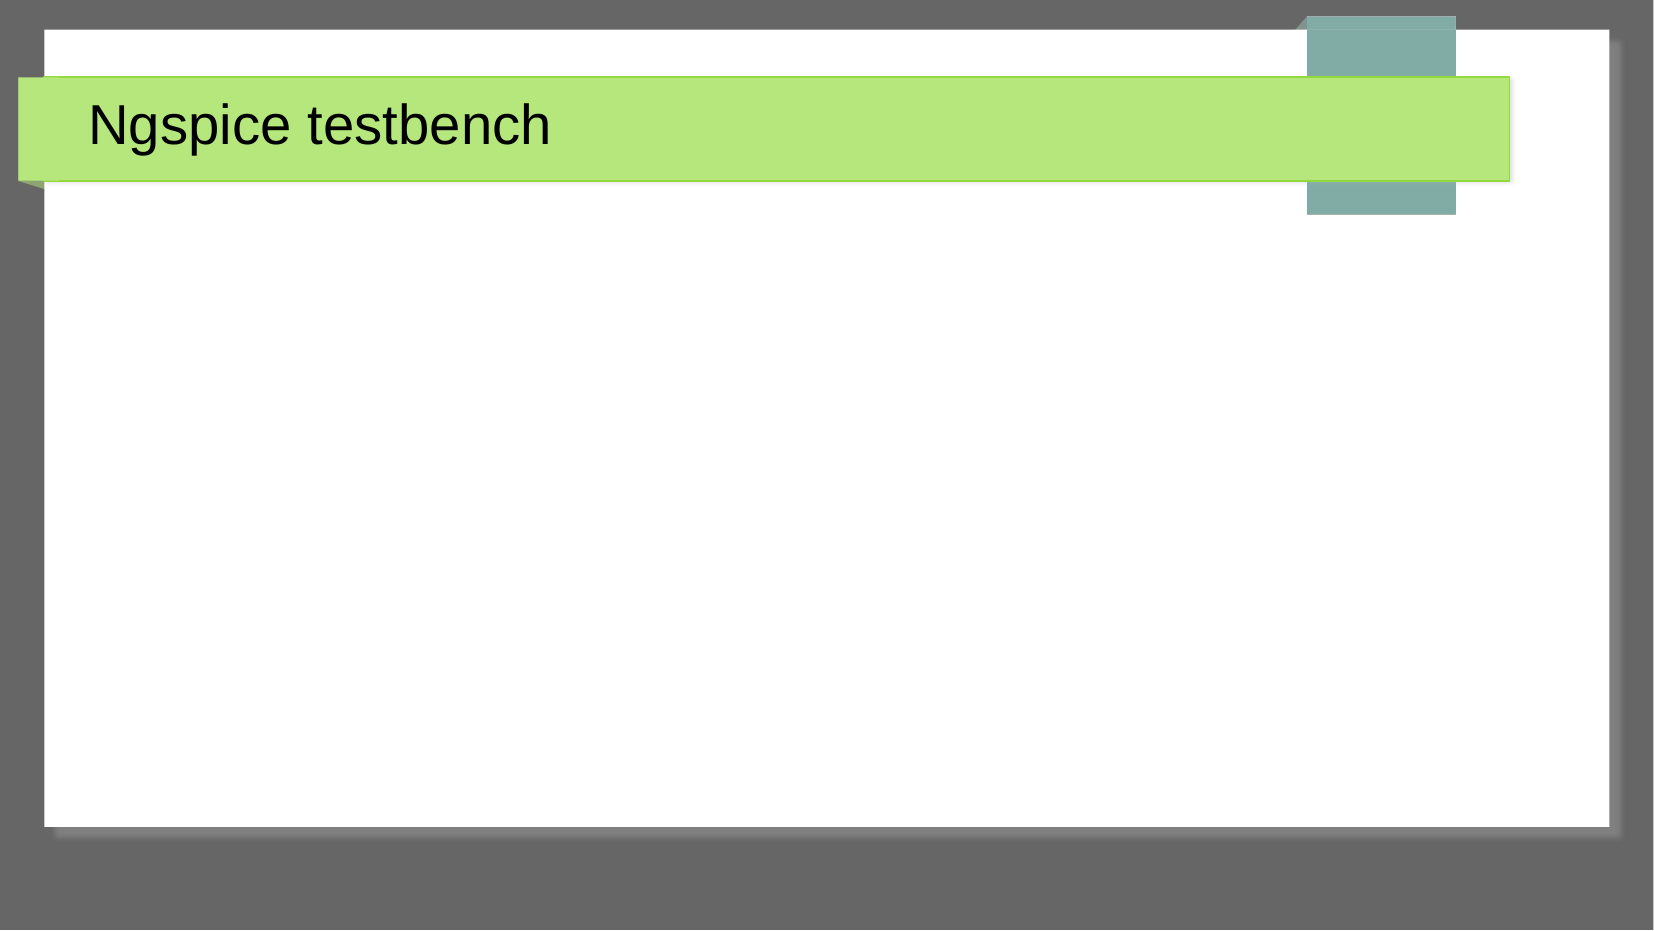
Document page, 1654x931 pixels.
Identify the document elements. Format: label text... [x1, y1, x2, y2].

title Ngspice testbench [88, 73, 1506, 178]
